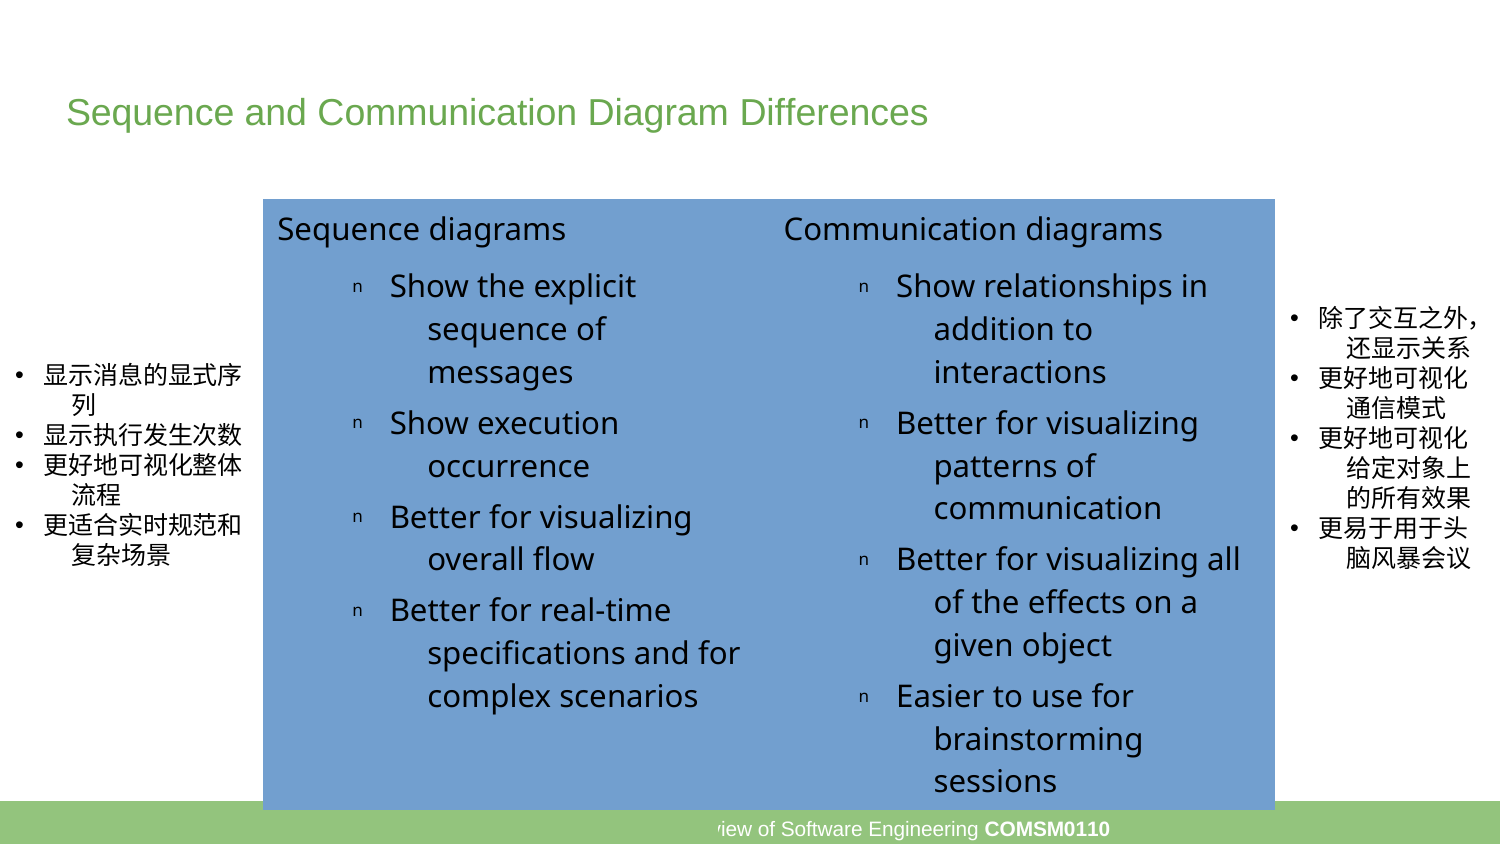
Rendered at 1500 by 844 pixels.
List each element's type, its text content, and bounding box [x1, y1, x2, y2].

text_box 除了交互之外，还显示关系 更好地可视化通信模式 更好地可视化给定对象上的所有效果 更易于用于头脑风暴会议 [1275, 295, 1500, 614]
title Sequence and Communication Diagram Differences [51, 72, 1449, 167]
table_cell Show relationships in addition to interactions Better for visualizing patterns of communication Better for visualizing all of the effects on a given object Easier to use for brainstorming sessions [769, 257, 1275, 810]
table_cell Show the explicit sequence of messages Show execution occurrence Better for visualizing overall flow Better for real-time specifications and for complex scenarios [263, 257, 769, 810]
text_box 显示消息的显式序列 显示执行发生次数 更好地可视化整体流程 更适合实时规范和复杂场景 [0, 352, 273, 610]
table_header Communication diagrams [769, 199, 1275, 257]
table_header Sequence diagrams [263, 199, 769, 257]
